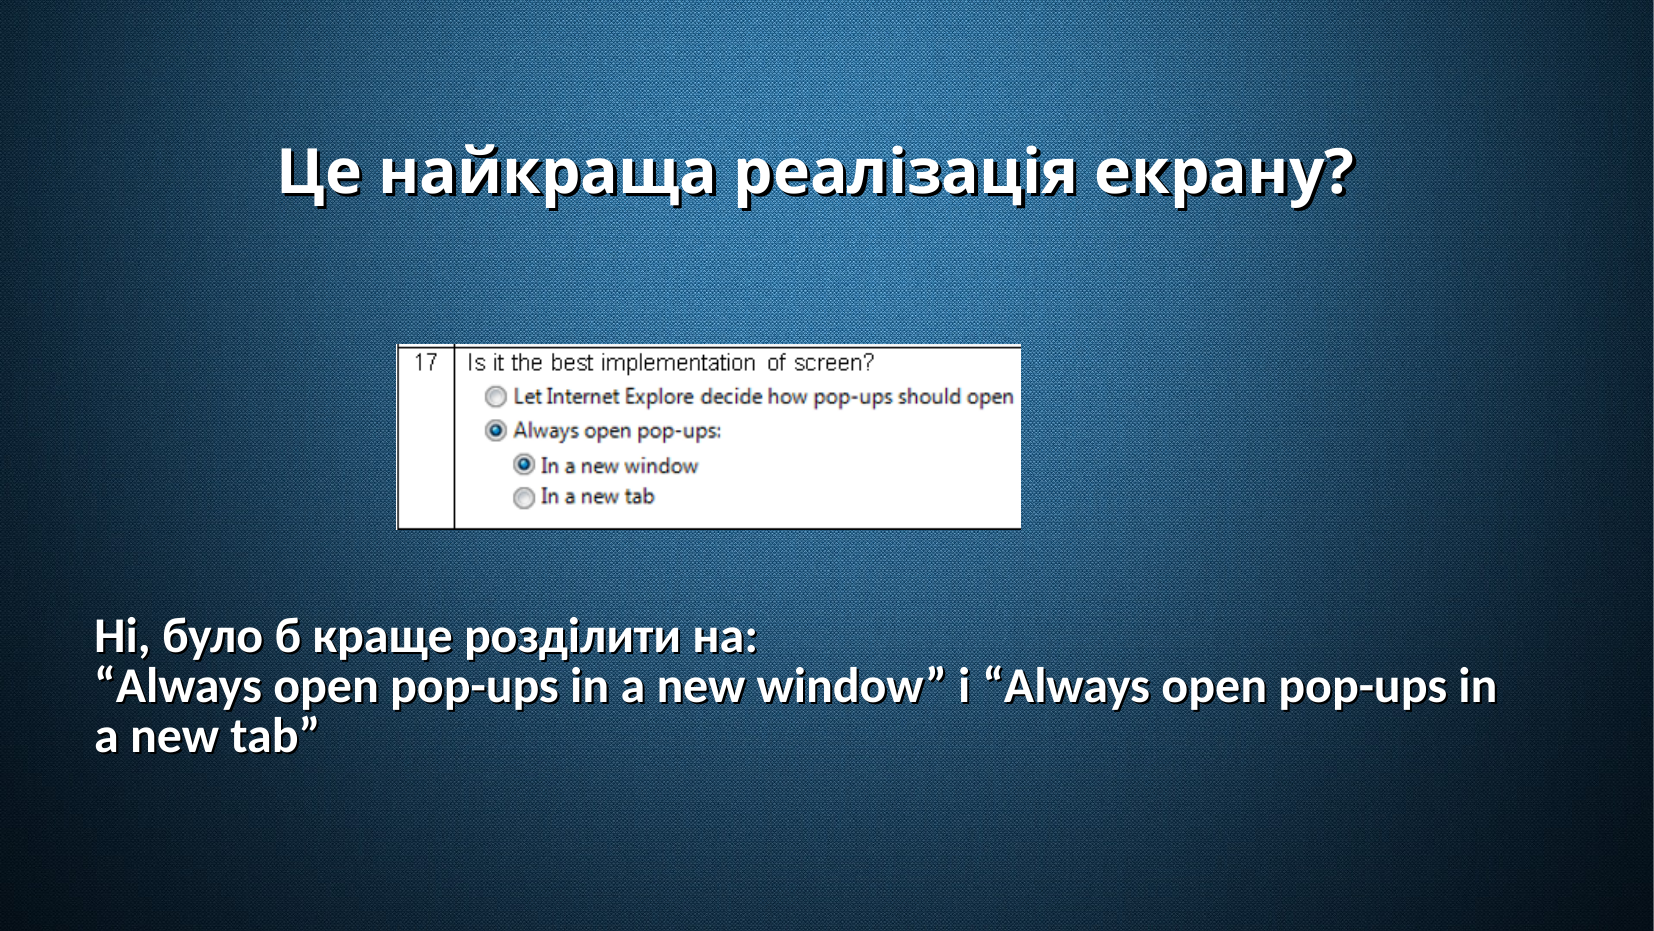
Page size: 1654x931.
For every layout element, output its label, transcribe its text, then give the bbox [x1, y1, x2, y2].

subtitle Ні, було б краще розділити на: “Always open pop-ups in a new window” і “Always open pop-ups in a new tab” [94, 390, 1501, 931]
picture [0, 0, 1654, 931]
title Це найкраща реалізація екрану? [71, 91, 1561, 247]
